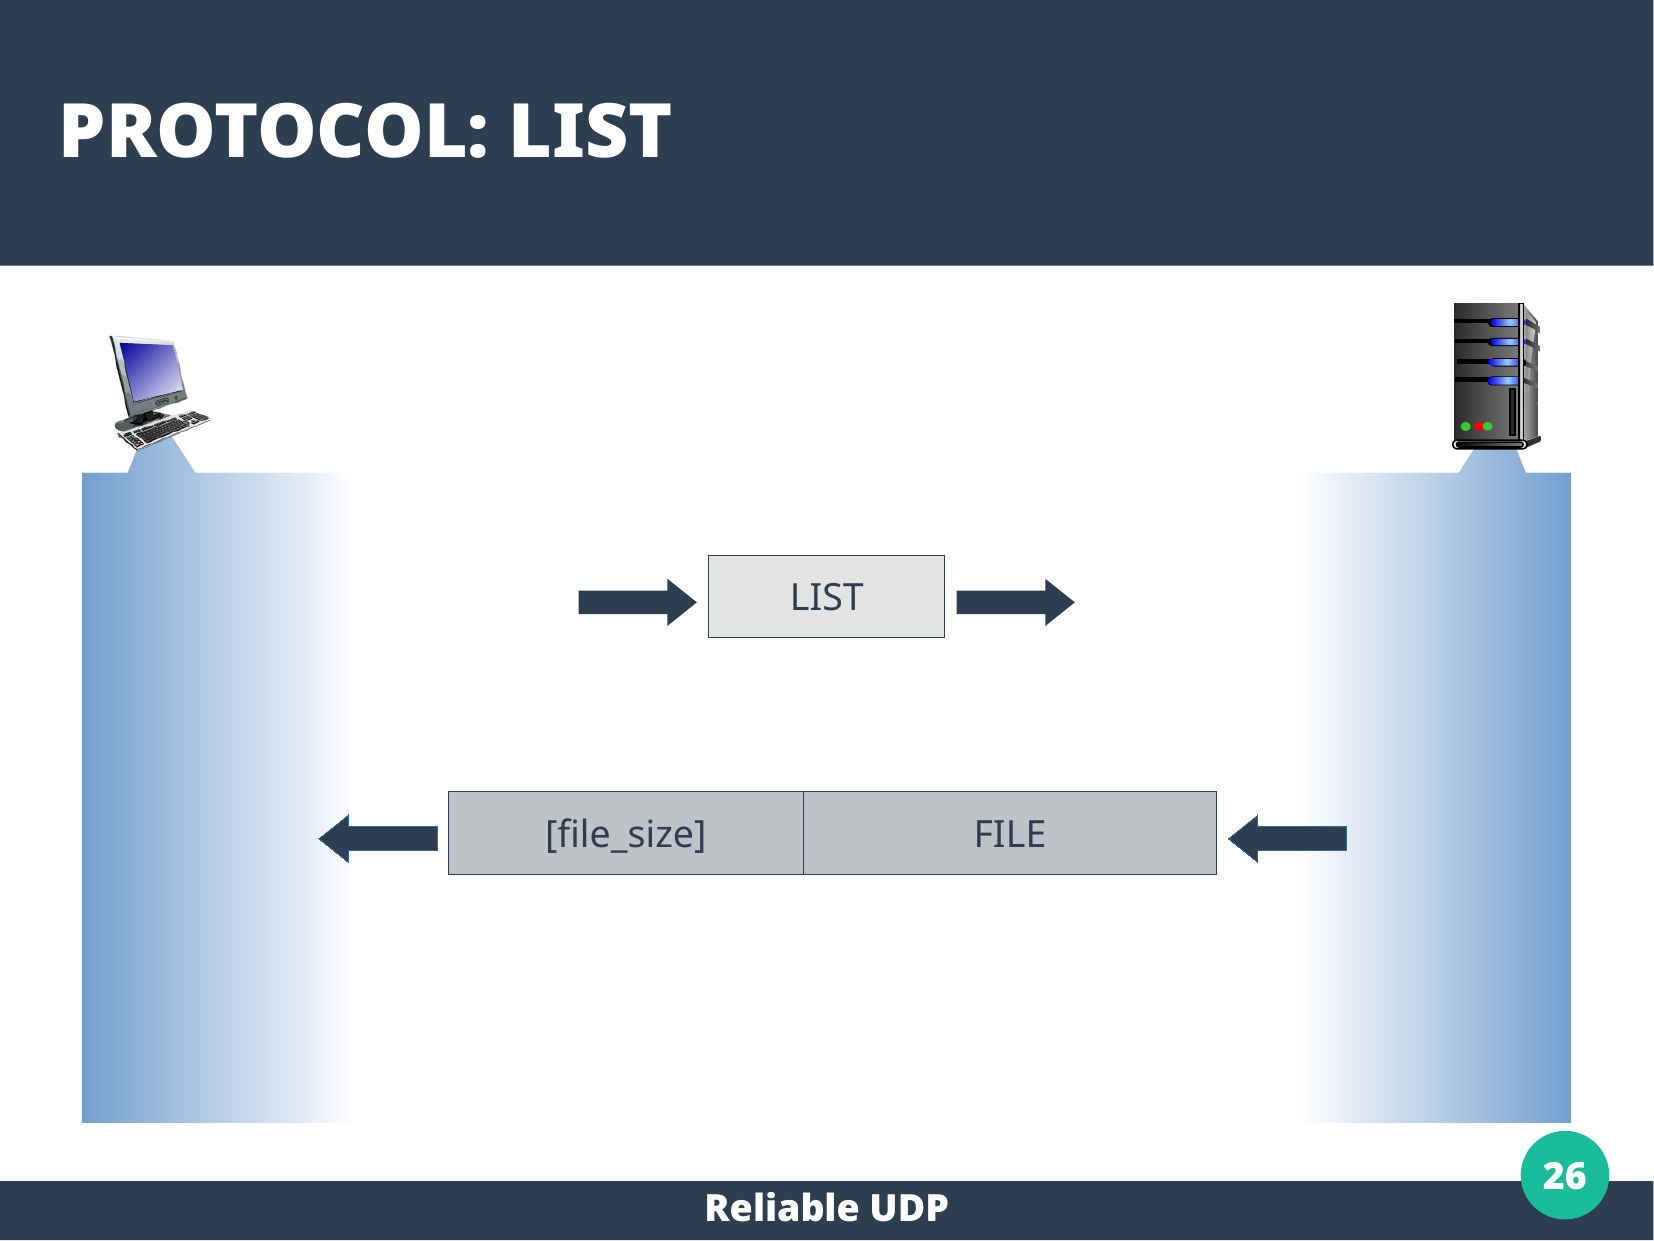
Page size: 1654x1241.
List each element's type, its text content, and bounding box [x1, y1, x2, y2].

text_box FILE [803, 791, 1217, 875]
picture [106, 330, 236, 460]
text_box [file_size] [448, 791, 803, 875]
text_box [82, 460, 438, 1123]
text_box LIST [708, 555, 945, 638]
text_box [1228, 303, 1571, 1123]
text_box [578, 578, 697, 627]
text_box [956, 578, 1075, 627]
text_box [120, 342, 184, 402]
title PROTOCOL: LIST [59, 49, 1595, 207]
